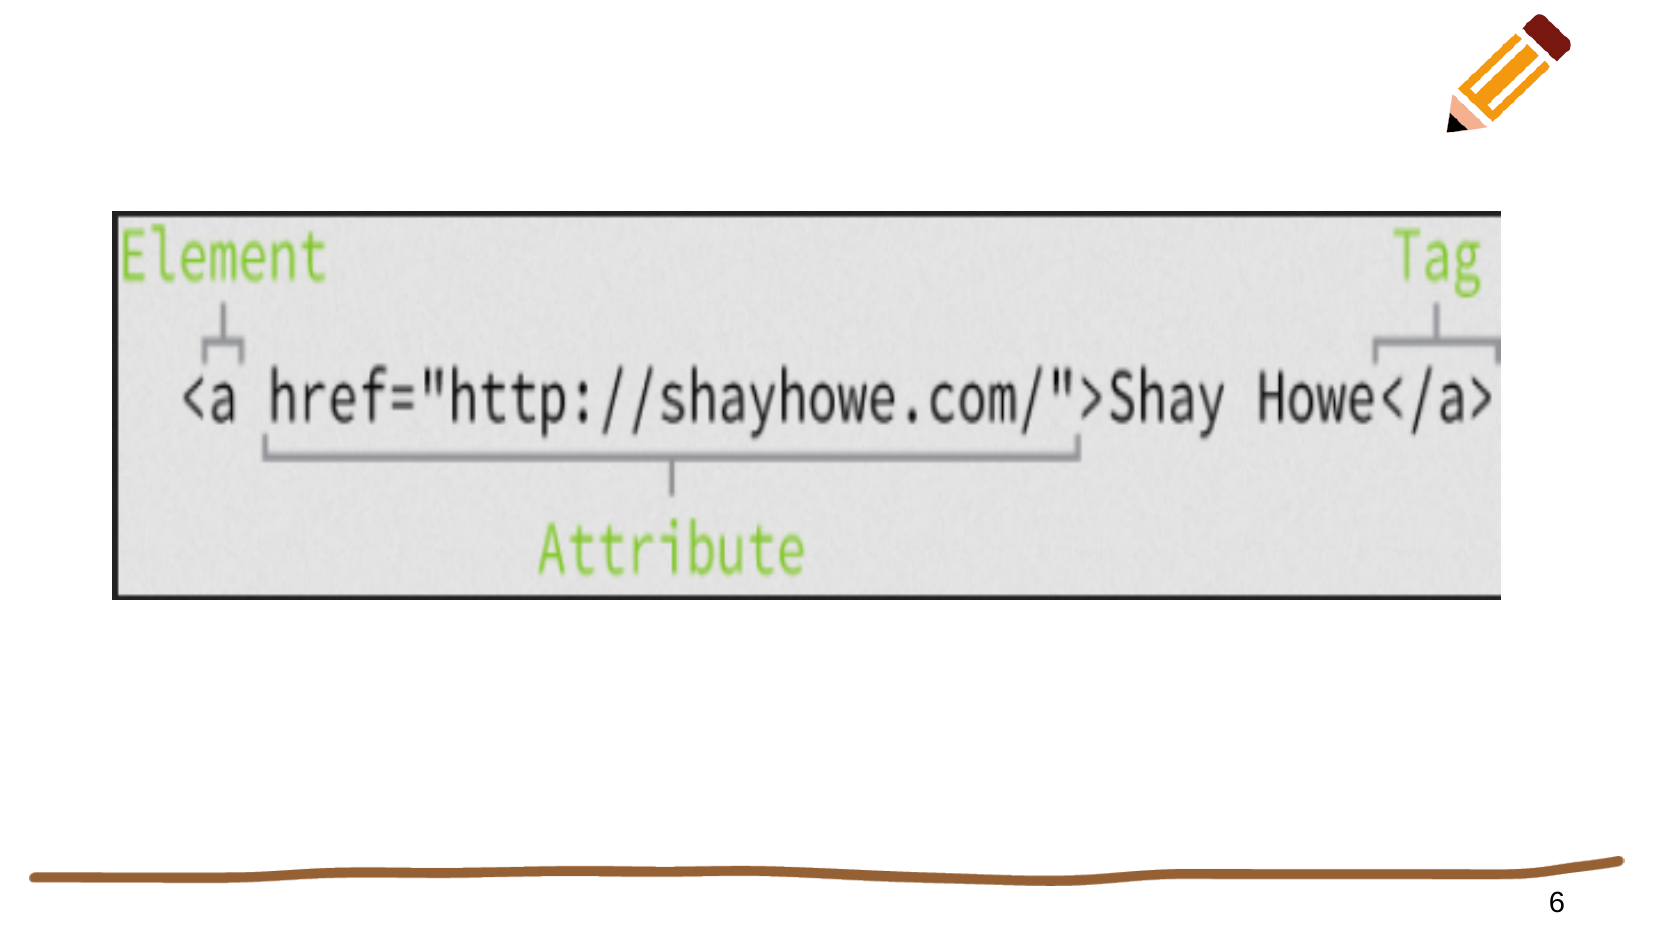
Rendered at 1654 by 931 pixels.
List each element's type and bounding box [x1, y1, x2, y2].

picture [112, 211, 1501, 601]
picture [1446, 14, 1571, 133]
picture [29, 856, 1625, 886]
